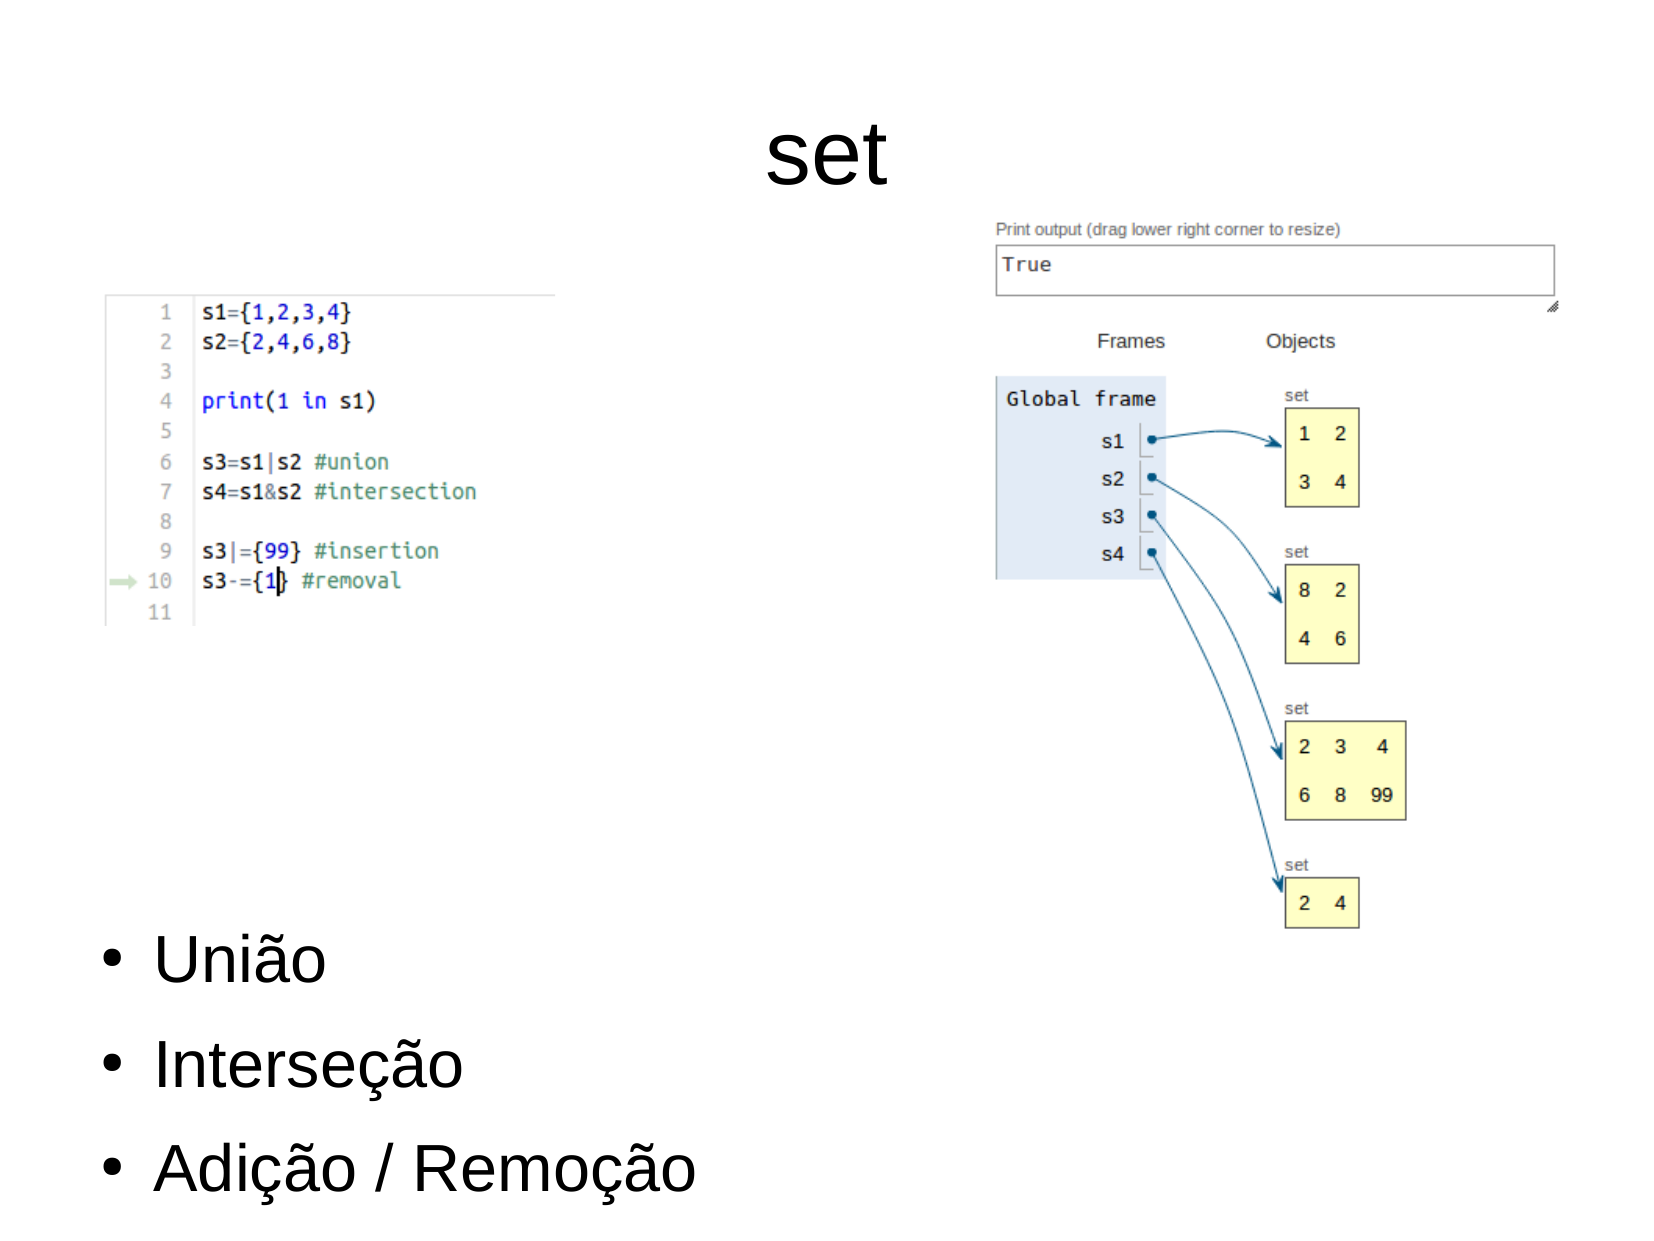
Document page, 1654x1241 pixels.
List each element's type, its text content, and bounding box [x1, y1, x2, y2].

title set [82, 49, 1571, 257]
list União Interseção Adição / Remoção [82, 922, 1571, 1241]
picture [980, 212, 1571, 943]
picture [88, 283, 556, 626]
